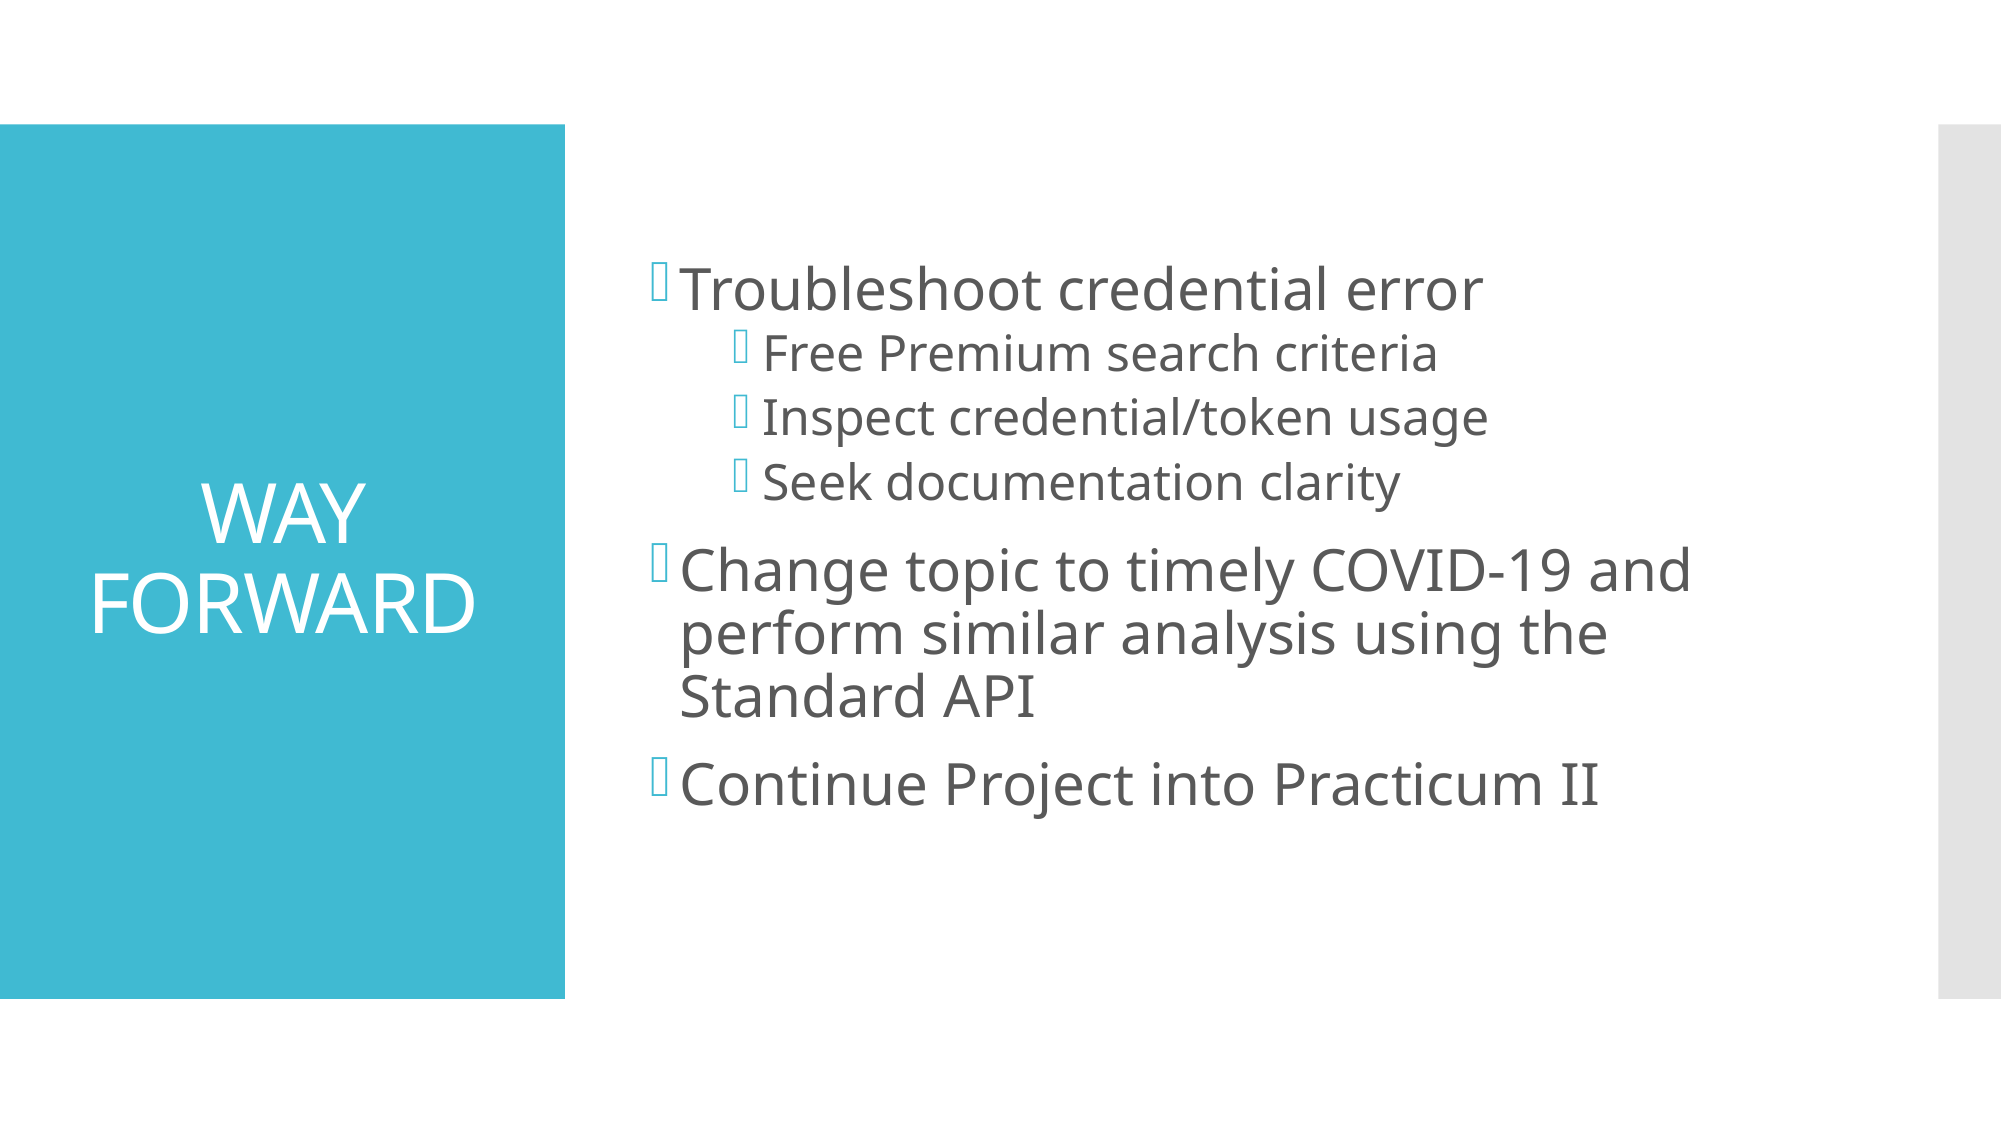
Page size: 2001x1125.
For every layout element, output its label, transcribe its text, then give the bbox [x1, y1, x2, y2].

list Troubleshoot credential error Free Premium search criteria Inspect credential/token usage Seek documentation clarity Change topic to timely COVID-19 and perform similar analysis using the Standard API Continue Project into Practicum II [634, 141, 1835, 982]
title Way Forward [41, 184, 525, 940]
